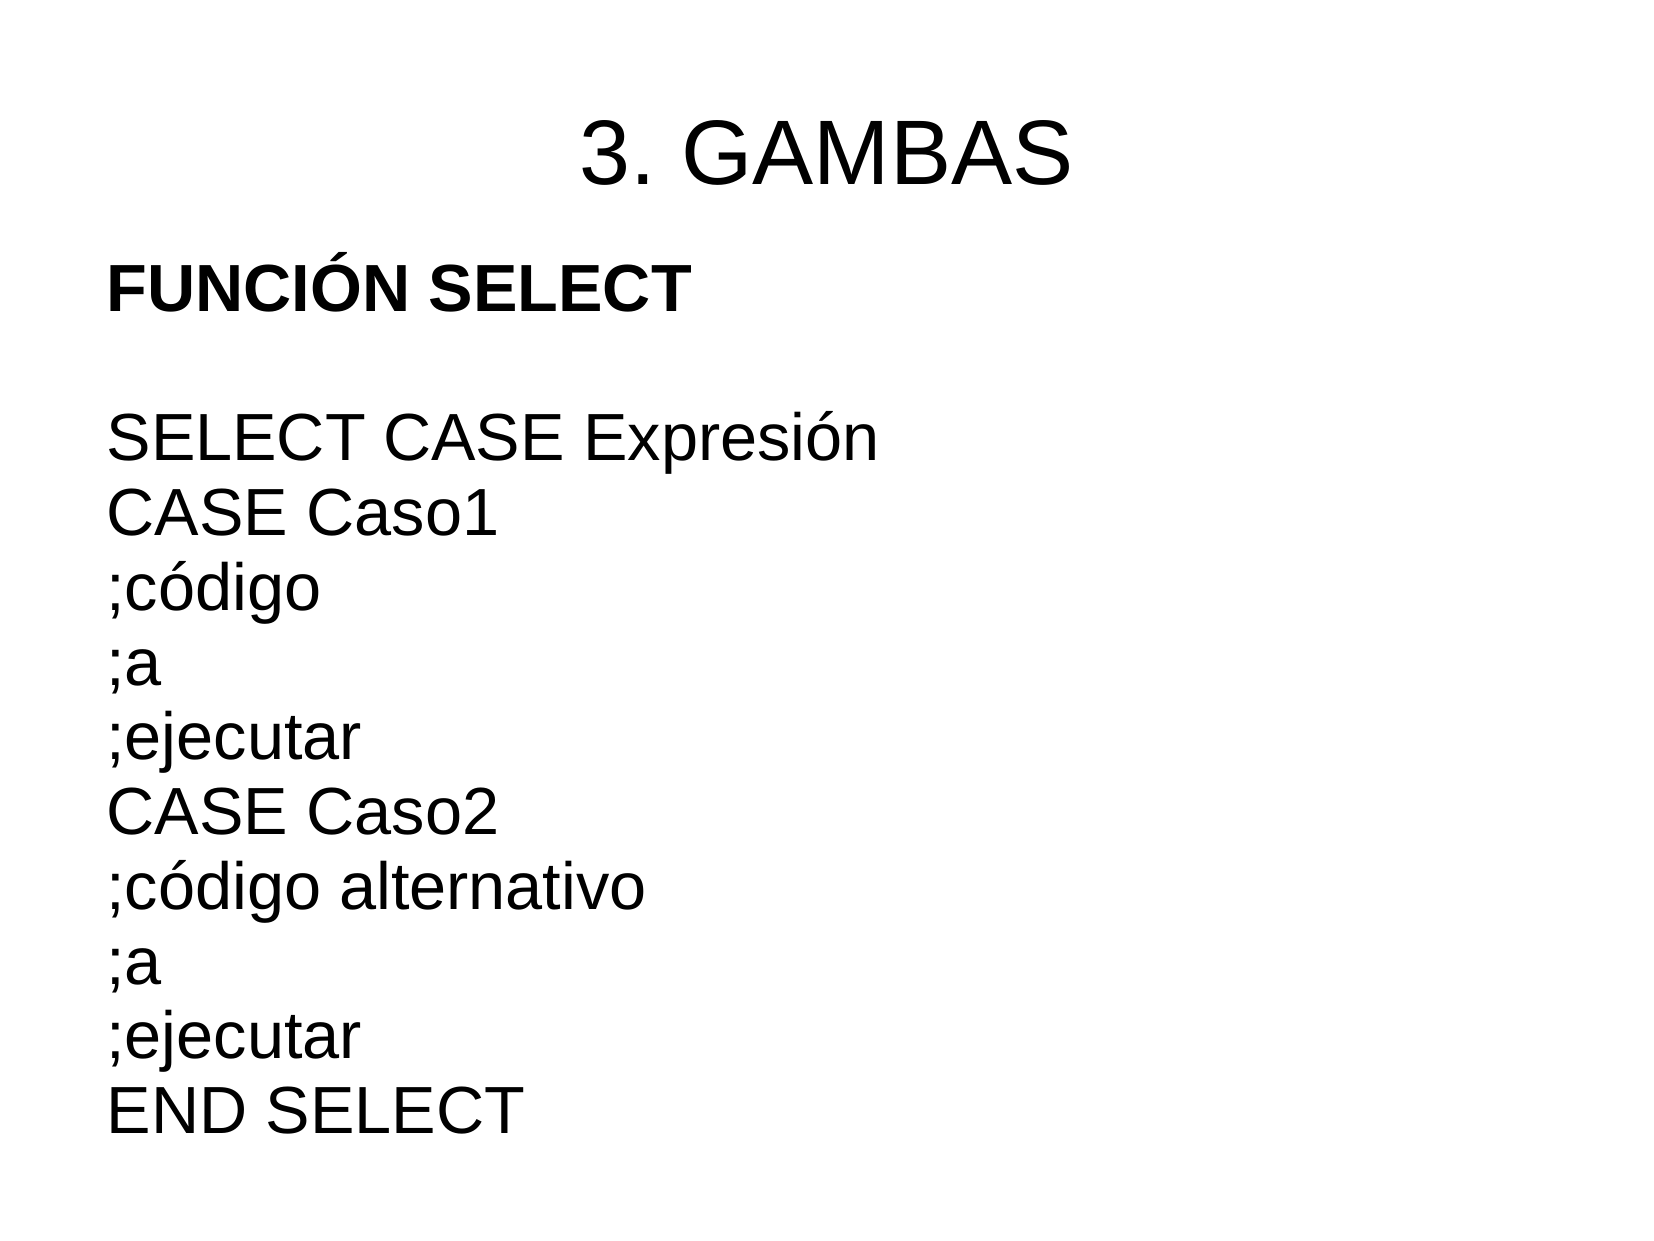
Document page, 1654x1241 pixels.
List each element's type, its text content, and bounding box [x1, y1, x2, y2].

subtitle FUNCIÓN SELECT SELECT CASE Expresión CASE Caso1 ;código ;a ;ejecutar CASE Caso2 ;código alternativo ;a ;ejecutar END SELECT [82, 250, 1571, 1149]
title 3. GAMBAS [82, 49, 1571, 250]
